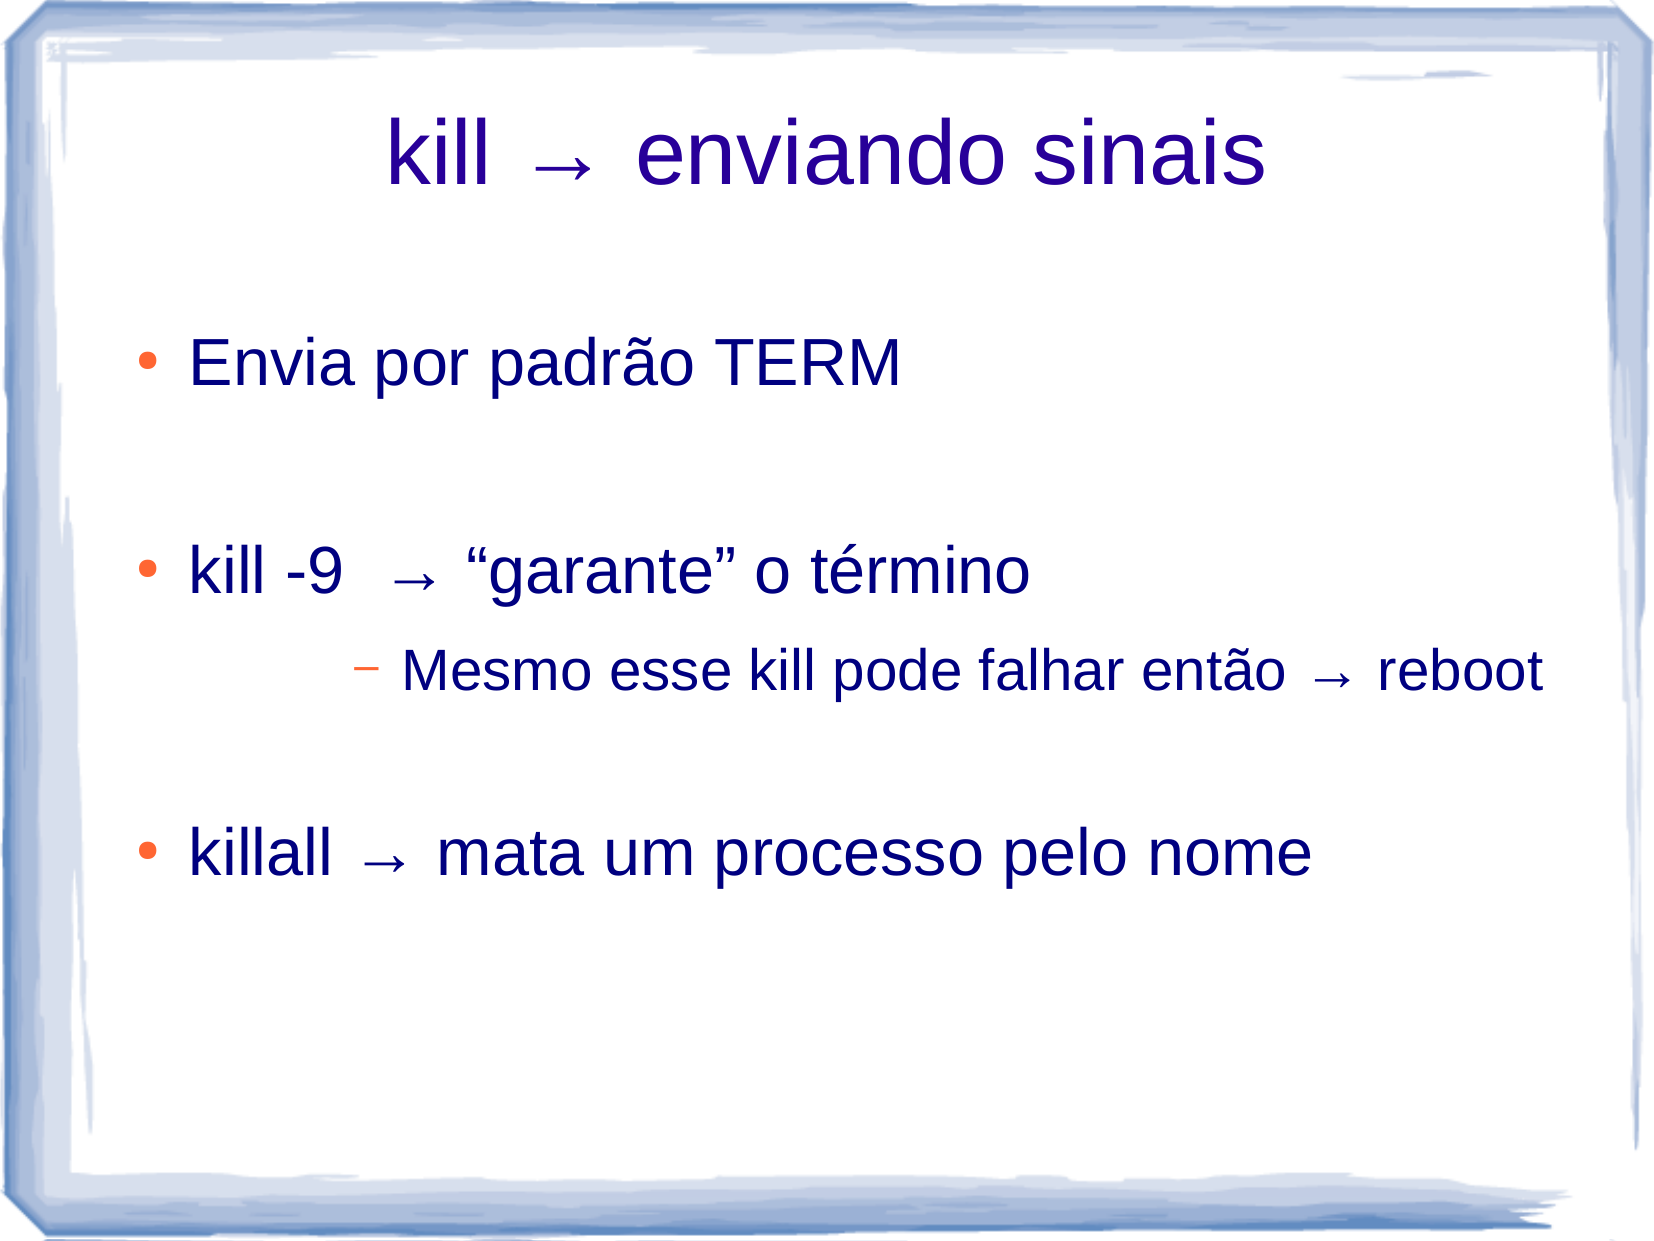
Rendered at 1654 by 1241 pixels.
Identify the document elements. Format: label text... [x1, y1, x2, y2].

title kill → enviando sinais [82, 49, 1571, 257]
list Envia por padrão TERM kill -9 → “garante” o término Mesmo esse kill pode falhar então → reboot killall → mata um processo pelo nome [118, 324, 1571, 1045]
picture [0, 0, 1654, 1241]
